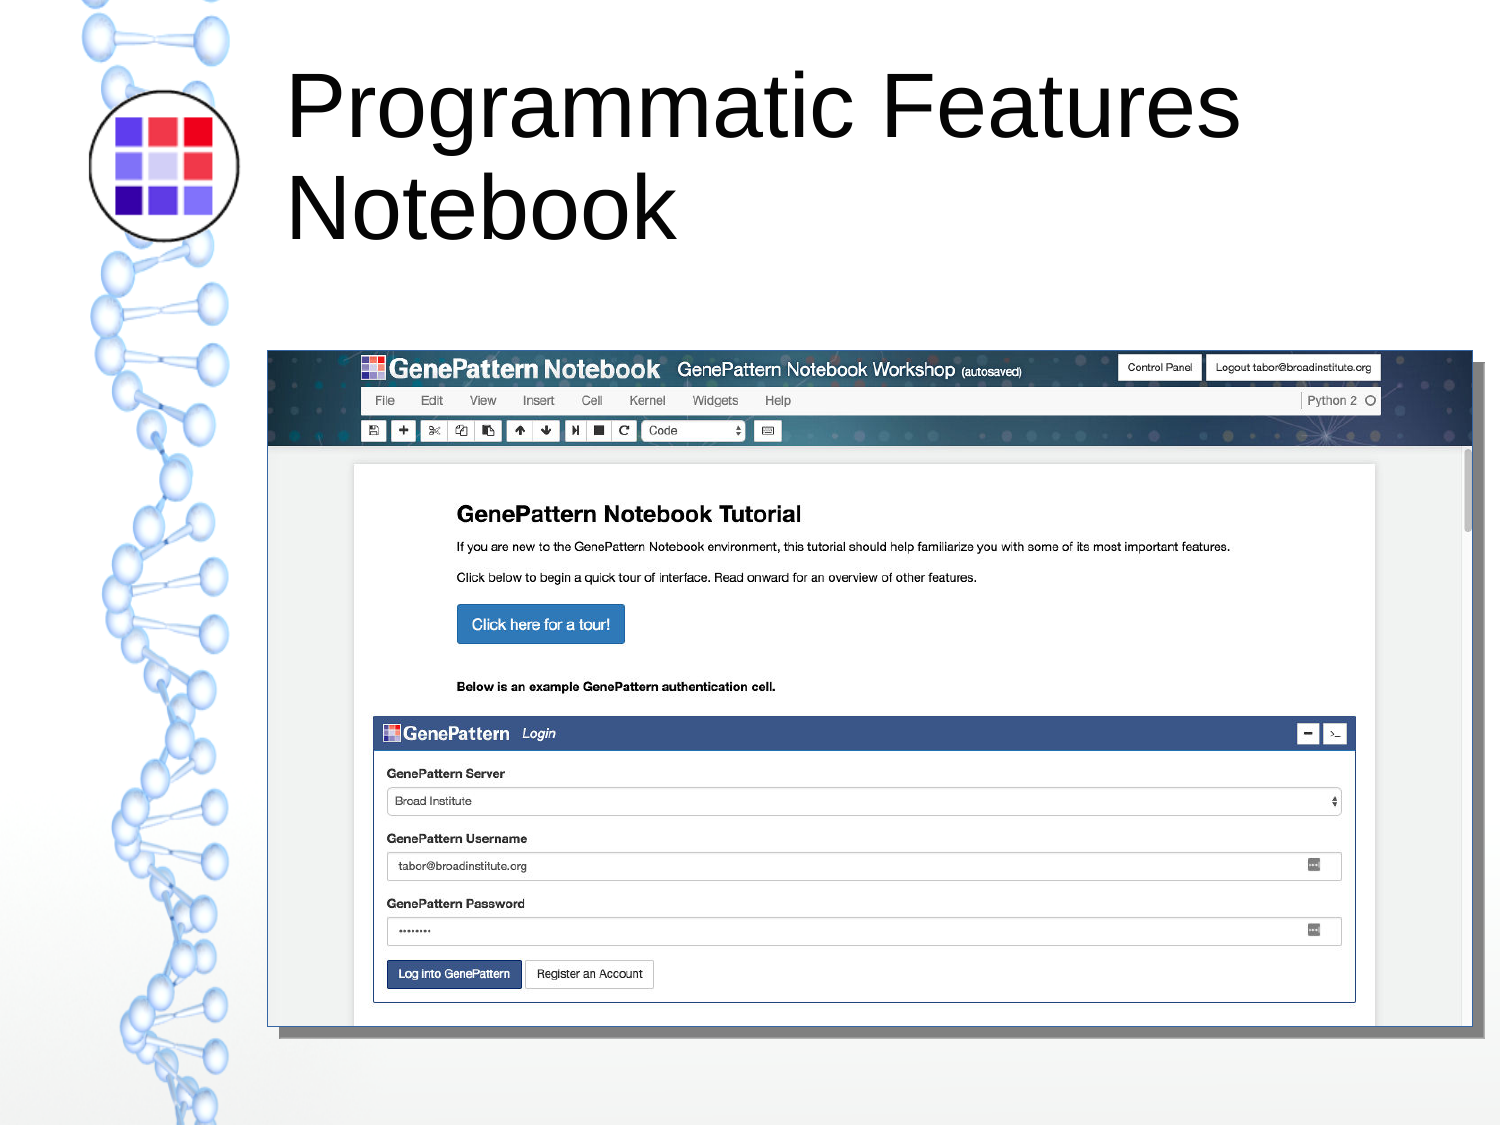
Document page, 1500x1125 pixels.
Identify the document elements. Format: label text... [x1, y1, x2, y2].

picture [0, 0, 1500, 1125]
title Programmatic Features Notebook [285, 36, 1426, 278]
